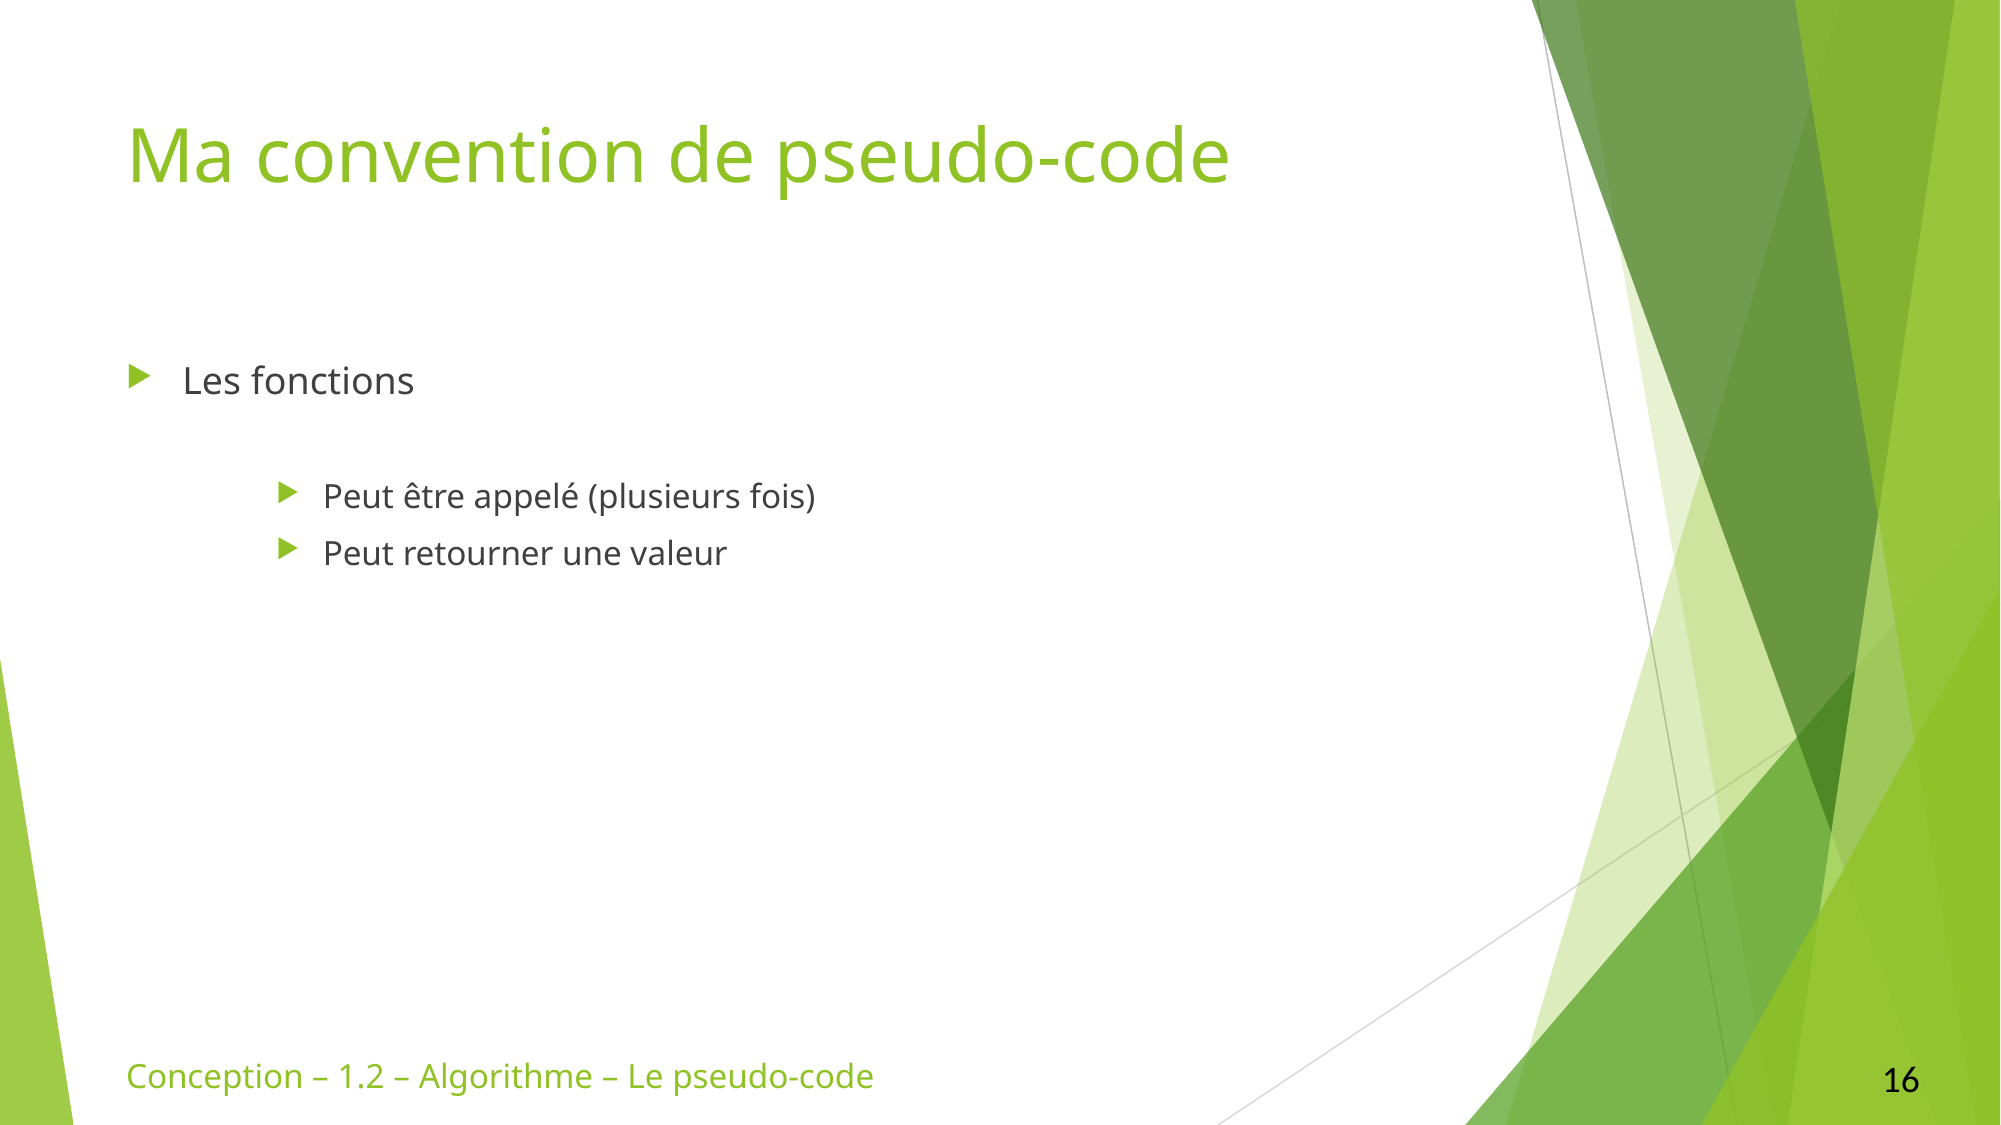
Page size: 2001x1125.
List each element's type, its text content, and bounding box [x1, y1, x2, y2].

text_box [1866, 1047, 1979, 1108]
text_box Conception – 1.2 – Algorithme – Le pseudo-code [111, 1047, 1094, 1109]
title Ma convention de pseudo-code [111, 99, 1522, 317]
list Les fonctions Peut être appelé (plusieurs fois) Peut retourner une valeur [111, 354, 1522, 992]
